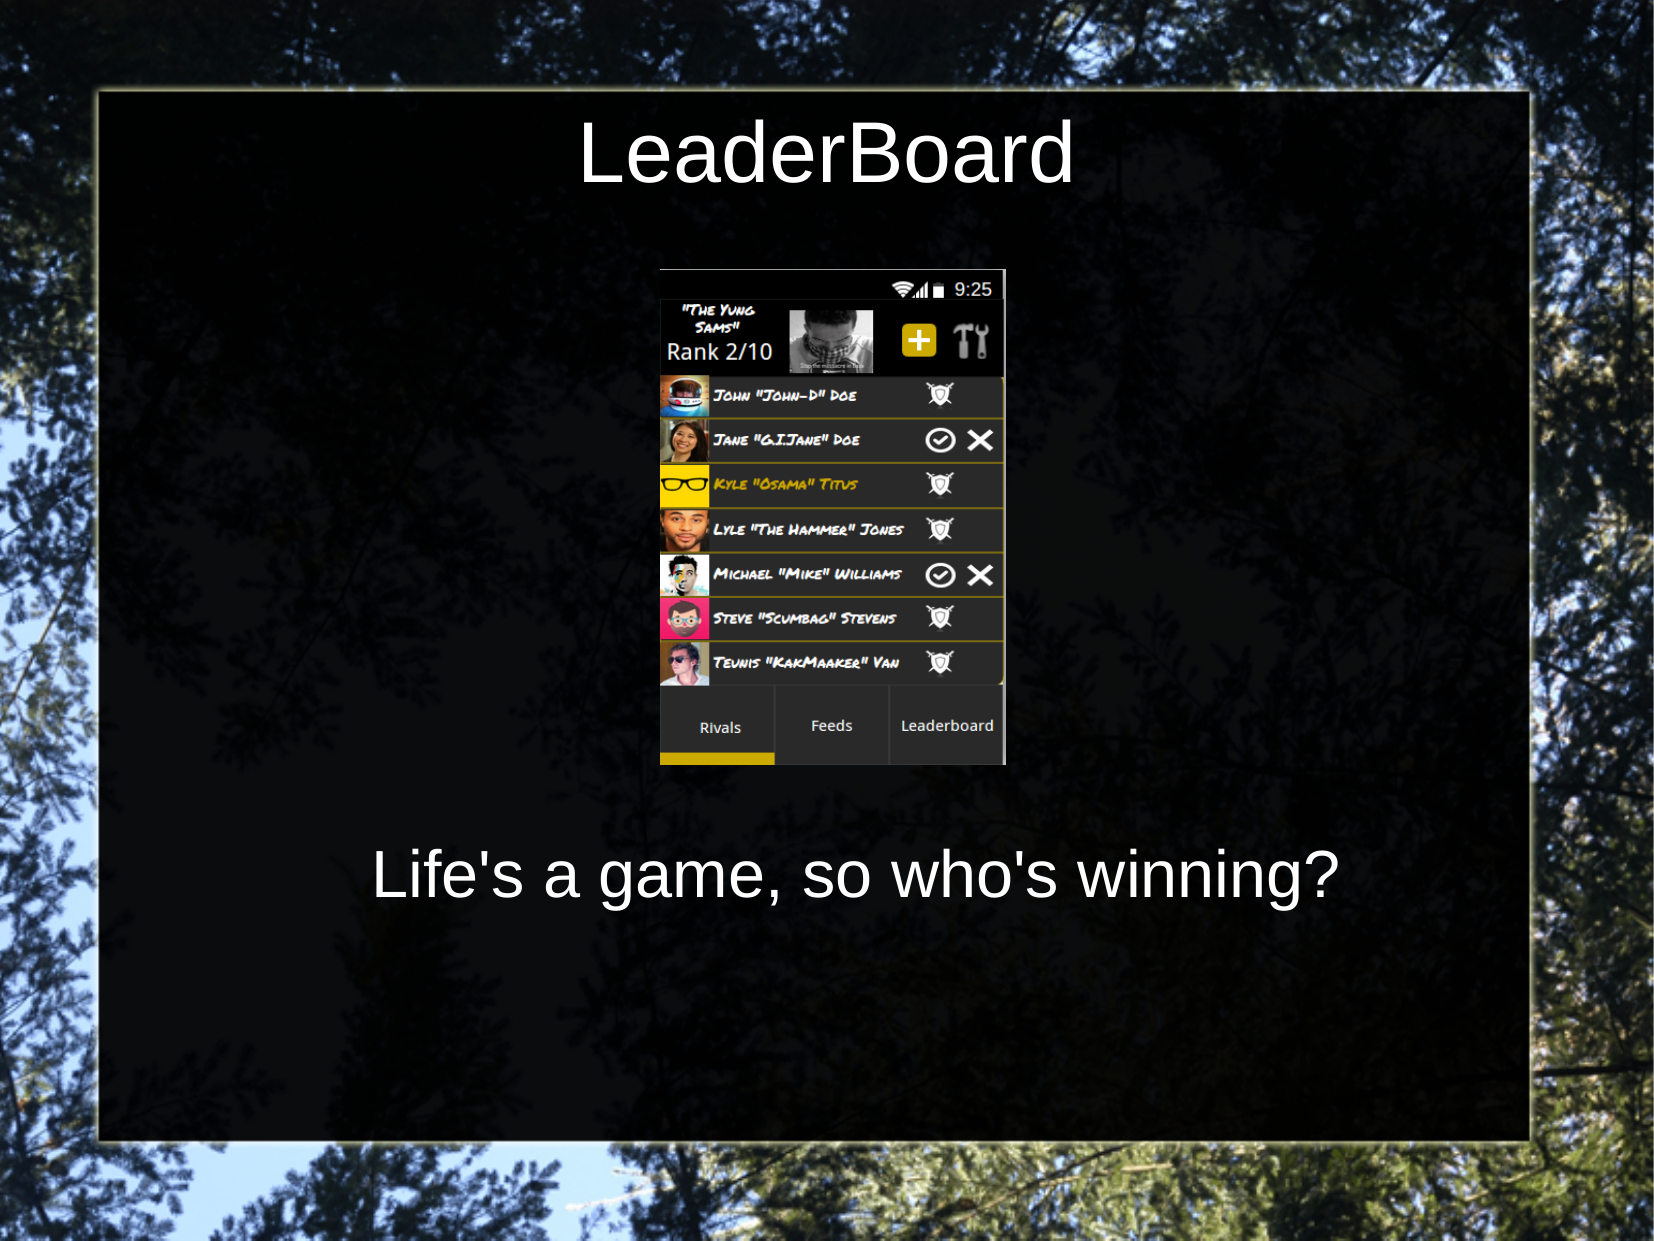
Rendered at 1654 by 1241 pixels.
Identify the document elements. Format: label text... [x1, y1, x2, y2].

title LeaderBoard [82, 49, 1571, 257]
picture [0, 0, 1654, 1241]
subtitle Life's a game, so who's winning? [82, 290, 1538, 1010]
